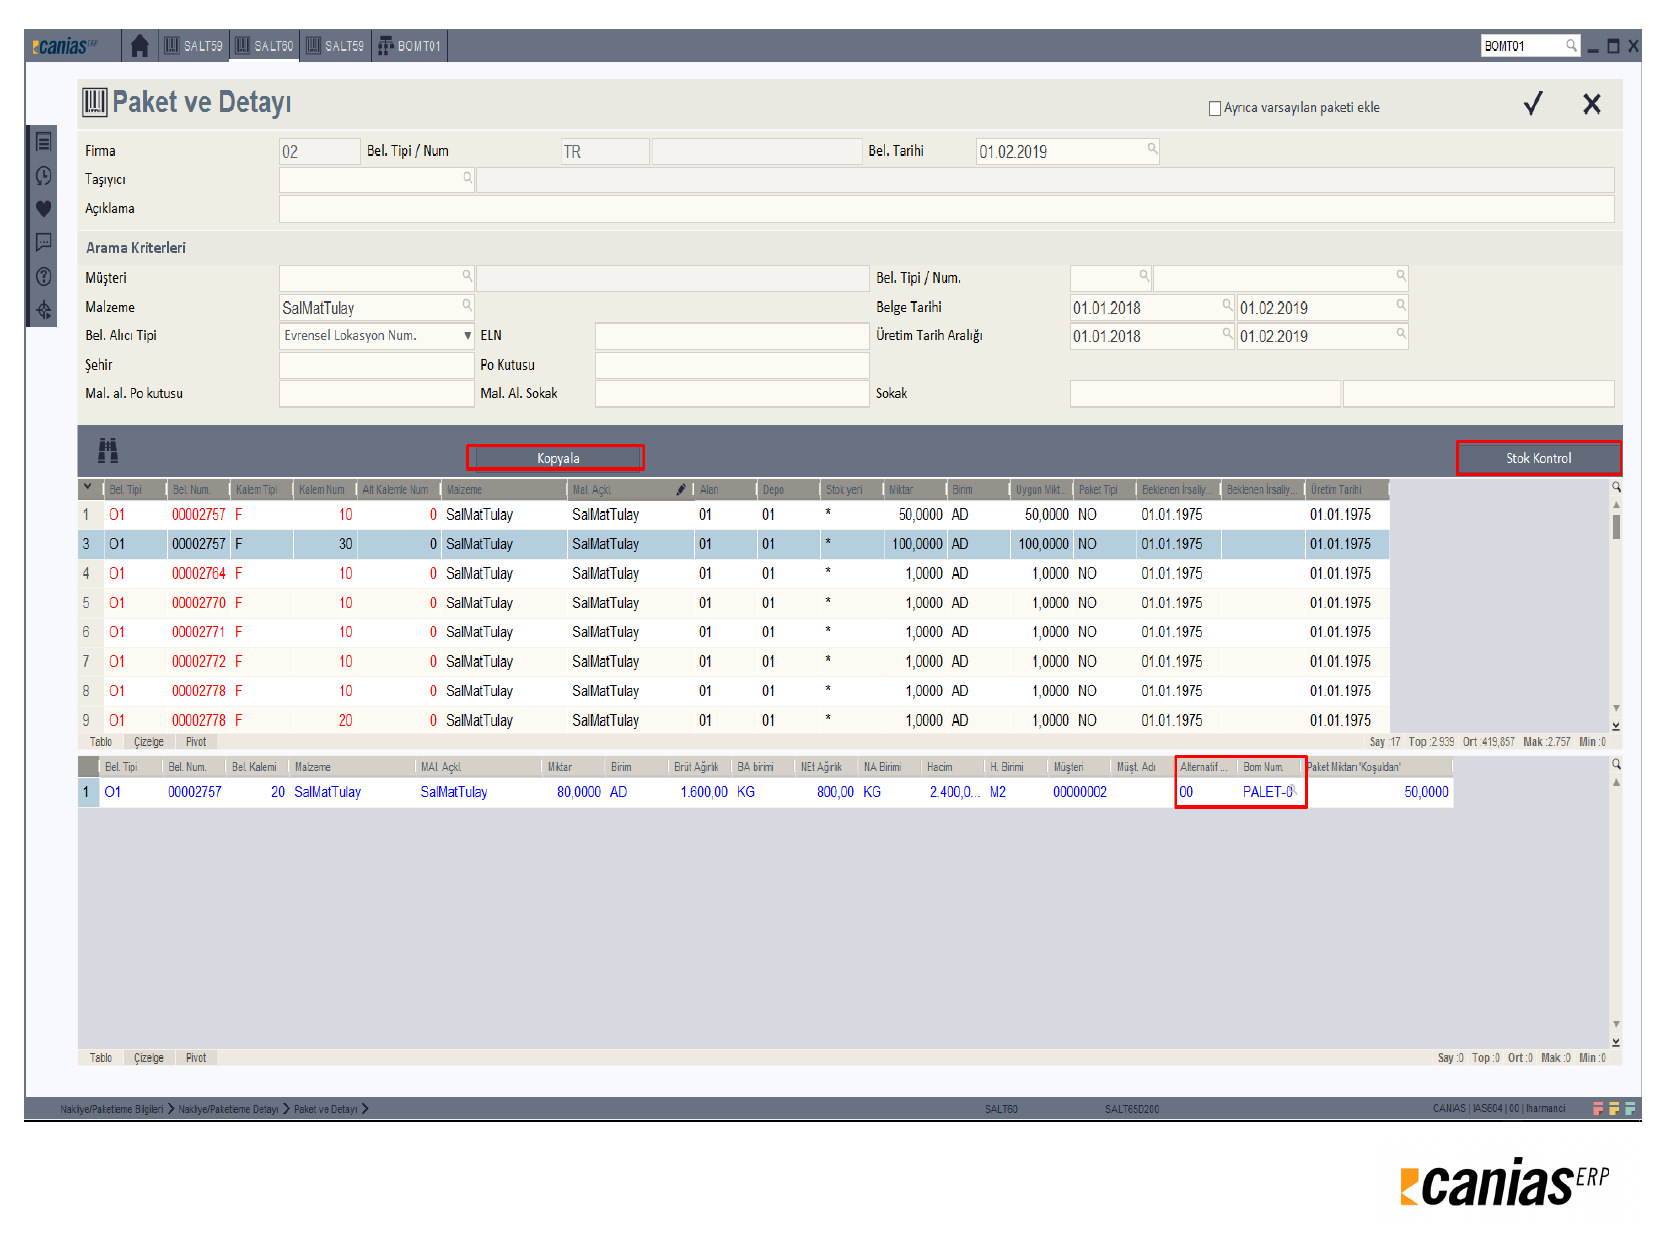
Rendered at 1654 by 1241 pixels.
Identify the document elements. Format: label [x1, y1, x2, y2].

picture [24, 29, 1642, 1123]
picture [1375, 1139, 1635, 1223]
